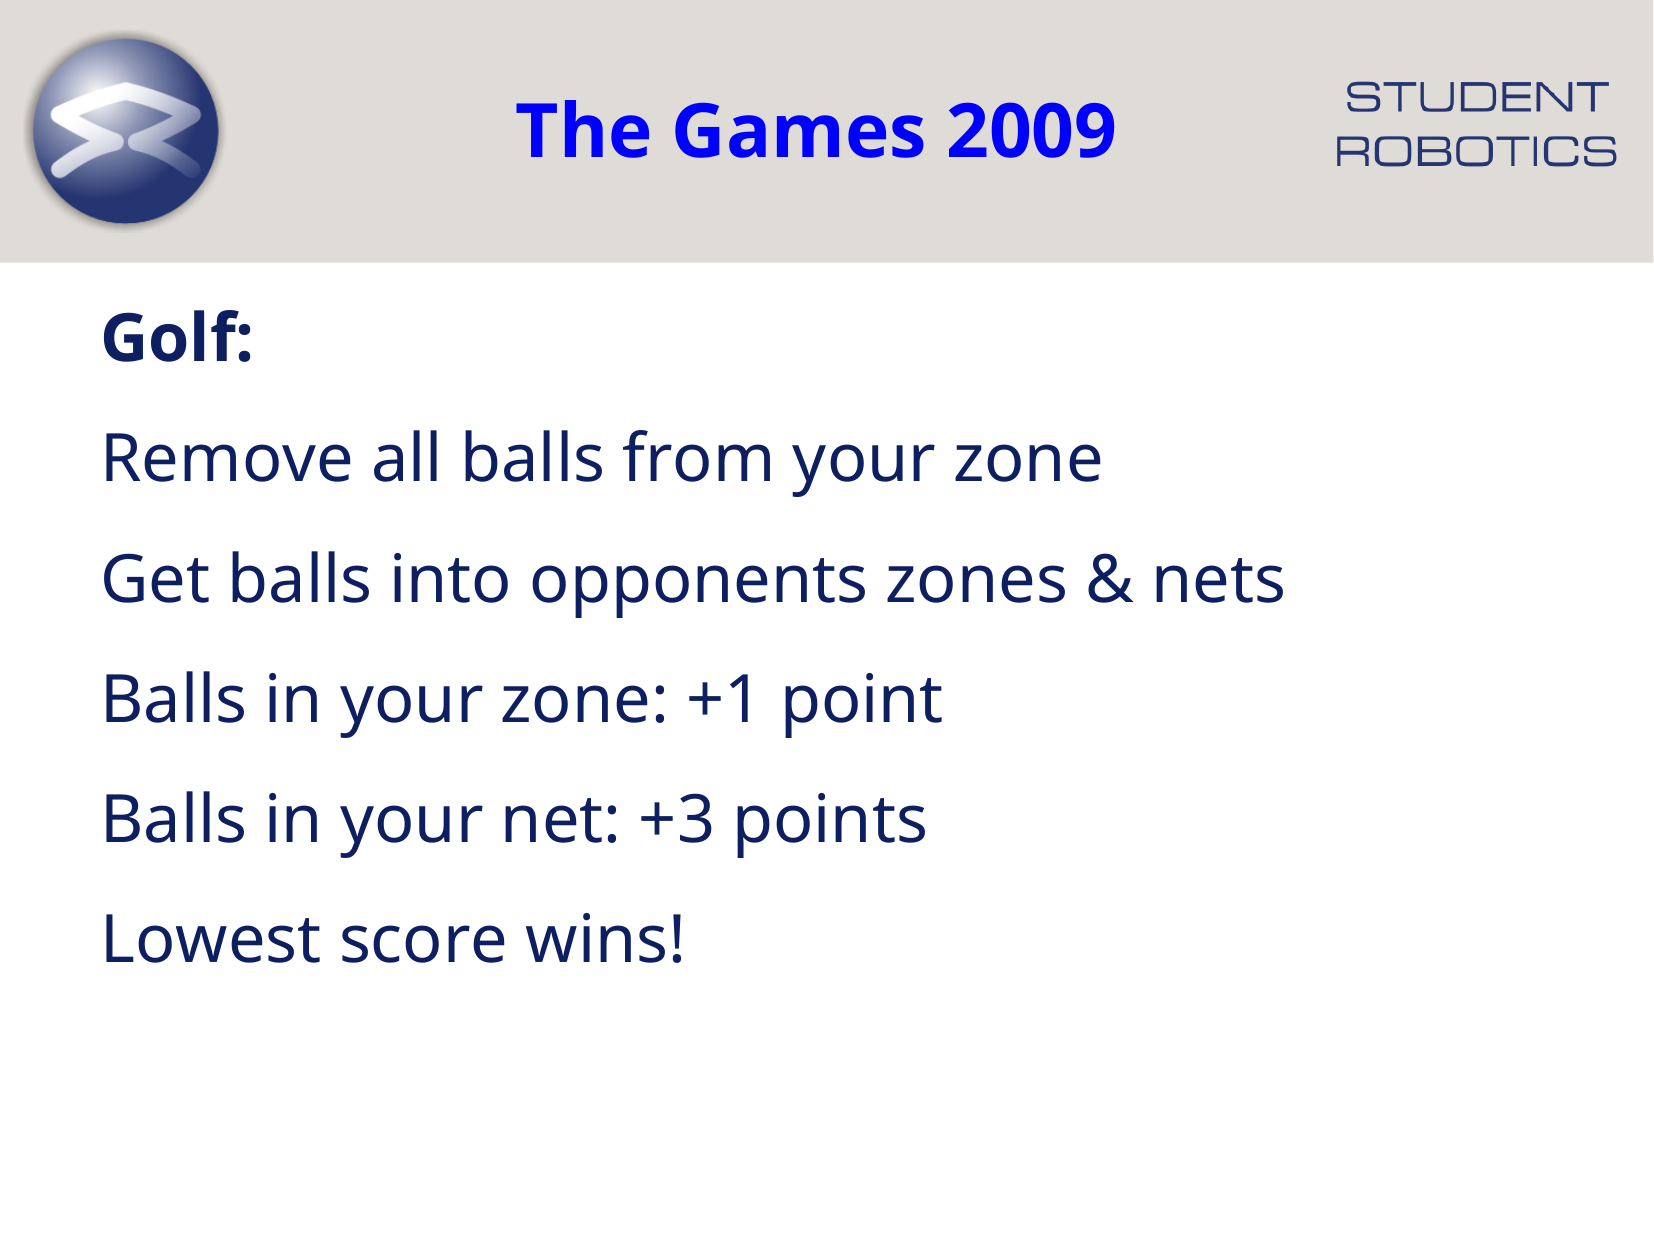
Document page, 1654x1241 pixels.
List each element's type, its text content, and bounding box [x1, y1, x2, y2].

picture [1571, 68, 1633, 174]
title The Games 2009 [82, 56, 1571, 250]
picture [9, 19, 245, 245]
list Golf: Remove all balls from your zone Get balls into opponents zones & nets Balls in your zone: +1 point Balls in your net: +3 points Lowest score wins! [82, 290, 1571, 1094]
